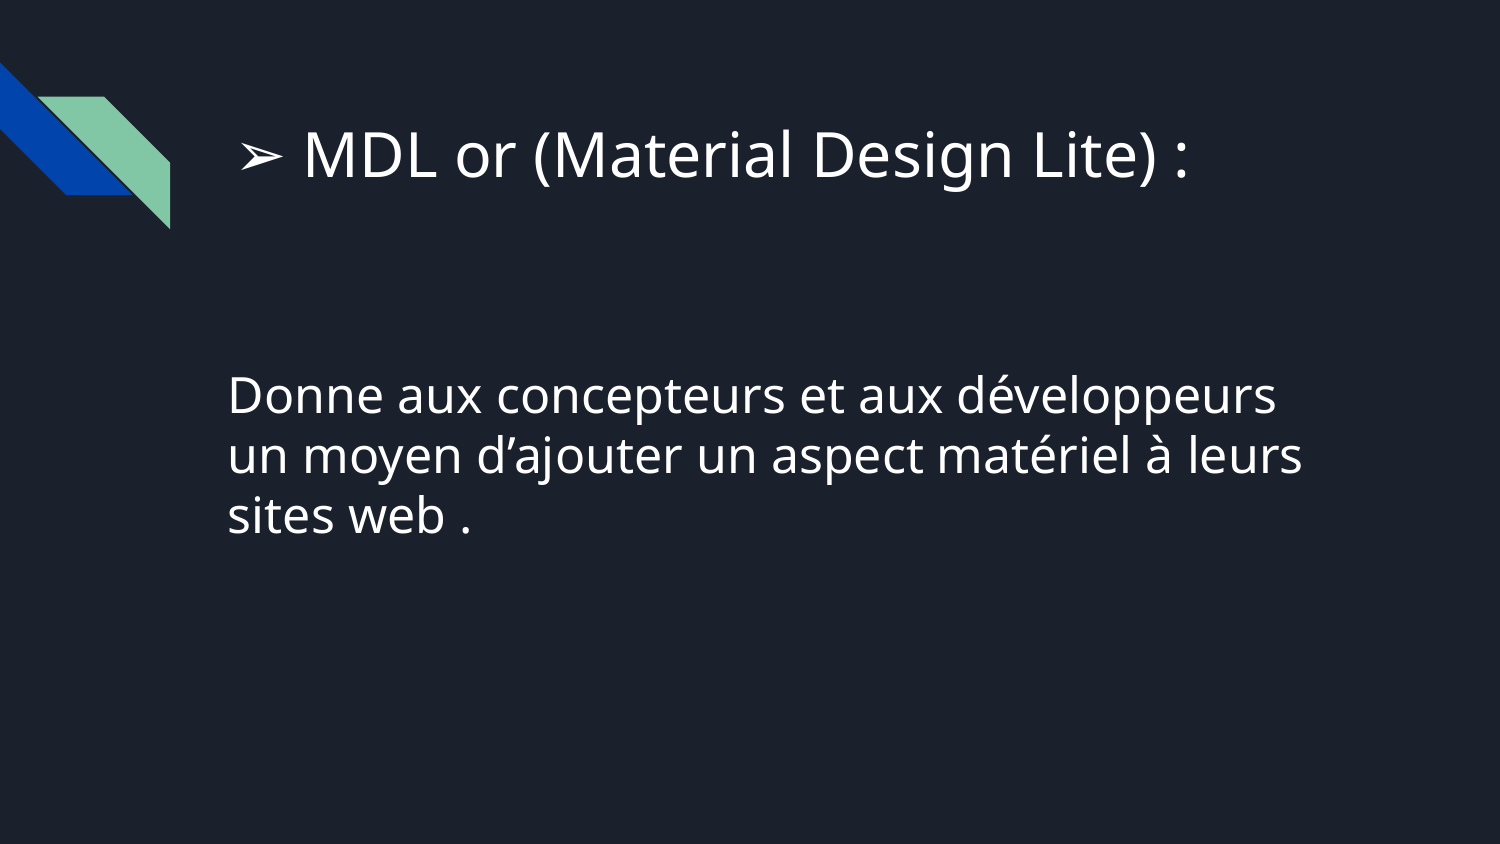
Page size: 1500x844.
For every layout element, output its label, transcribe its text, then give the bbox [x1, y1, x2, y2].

text_box MDL or (Material Design Lite) : [212, 88, 1325, 219]
list Donne aux concepteurs et aux développeurs un moyen d’ajouter un aspect matériel à leurs sites web . [212, 254, 1368, 735]
